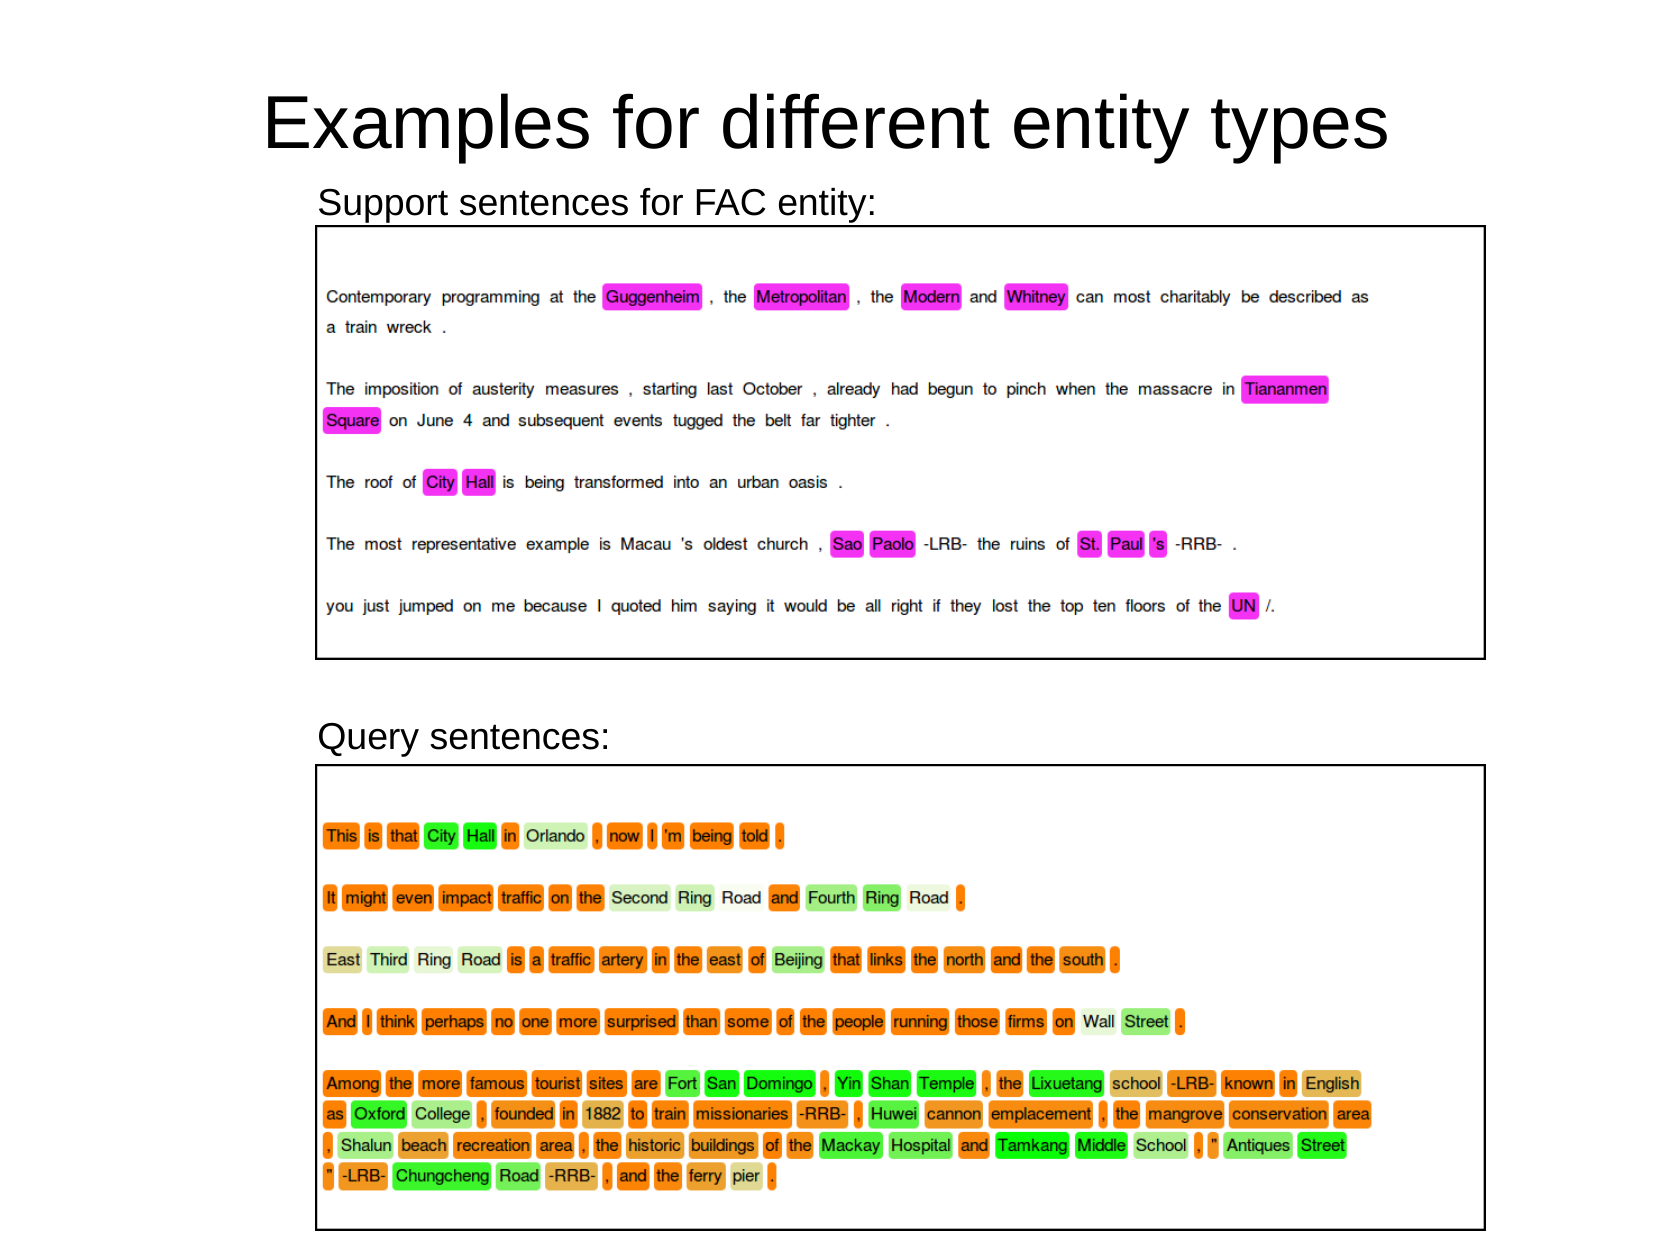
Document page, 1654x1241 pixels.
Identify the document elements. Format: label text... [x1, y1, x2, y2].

picture [315, 764, 1486, 1231]
title Examples for different entity types [82, 49, 1571, 196]
text_box Support sentences for FAC entity: [302, 174, 1128, 231]
text_box Query sentences: [302, 708, 1128, 766]
picture [315, 225, 1486, 660]
